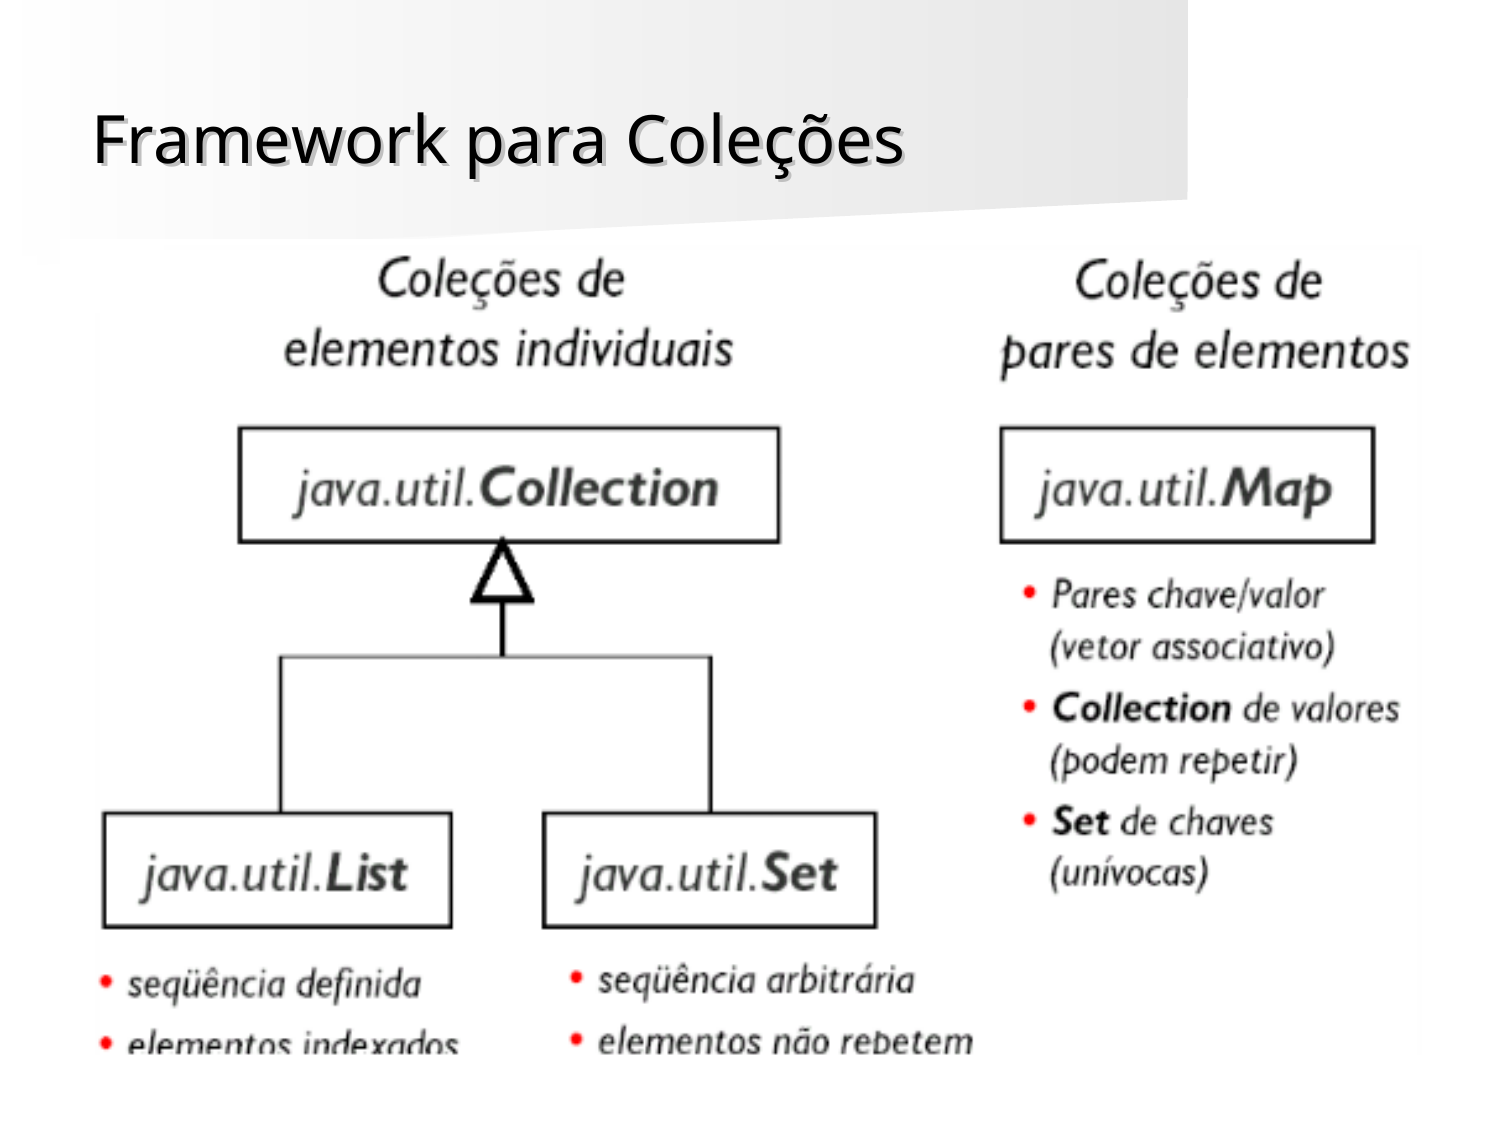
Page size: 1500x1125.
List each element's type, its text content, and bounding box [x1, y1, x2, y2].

title Framework para Coleções [76, 42, 1427, 231]
picture [60, 239, 1426, 1066]
